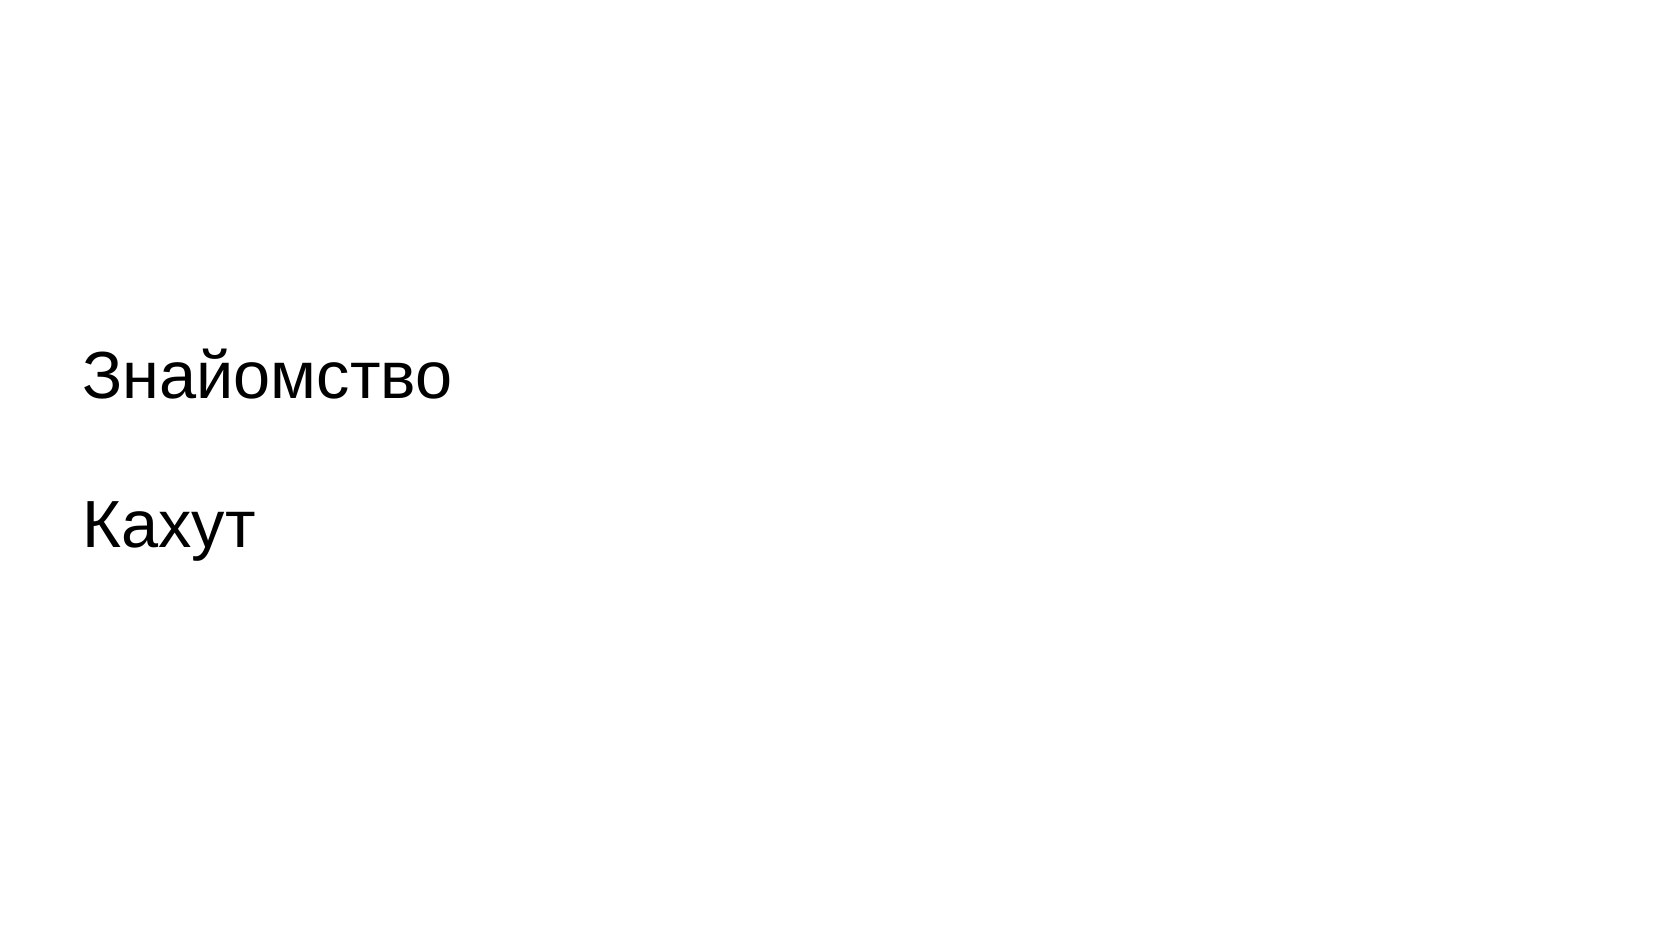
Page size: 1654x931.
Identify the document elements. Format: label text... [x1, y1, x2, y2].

subtitle Знайомство Кахут [82, 217, 1571, 758]
